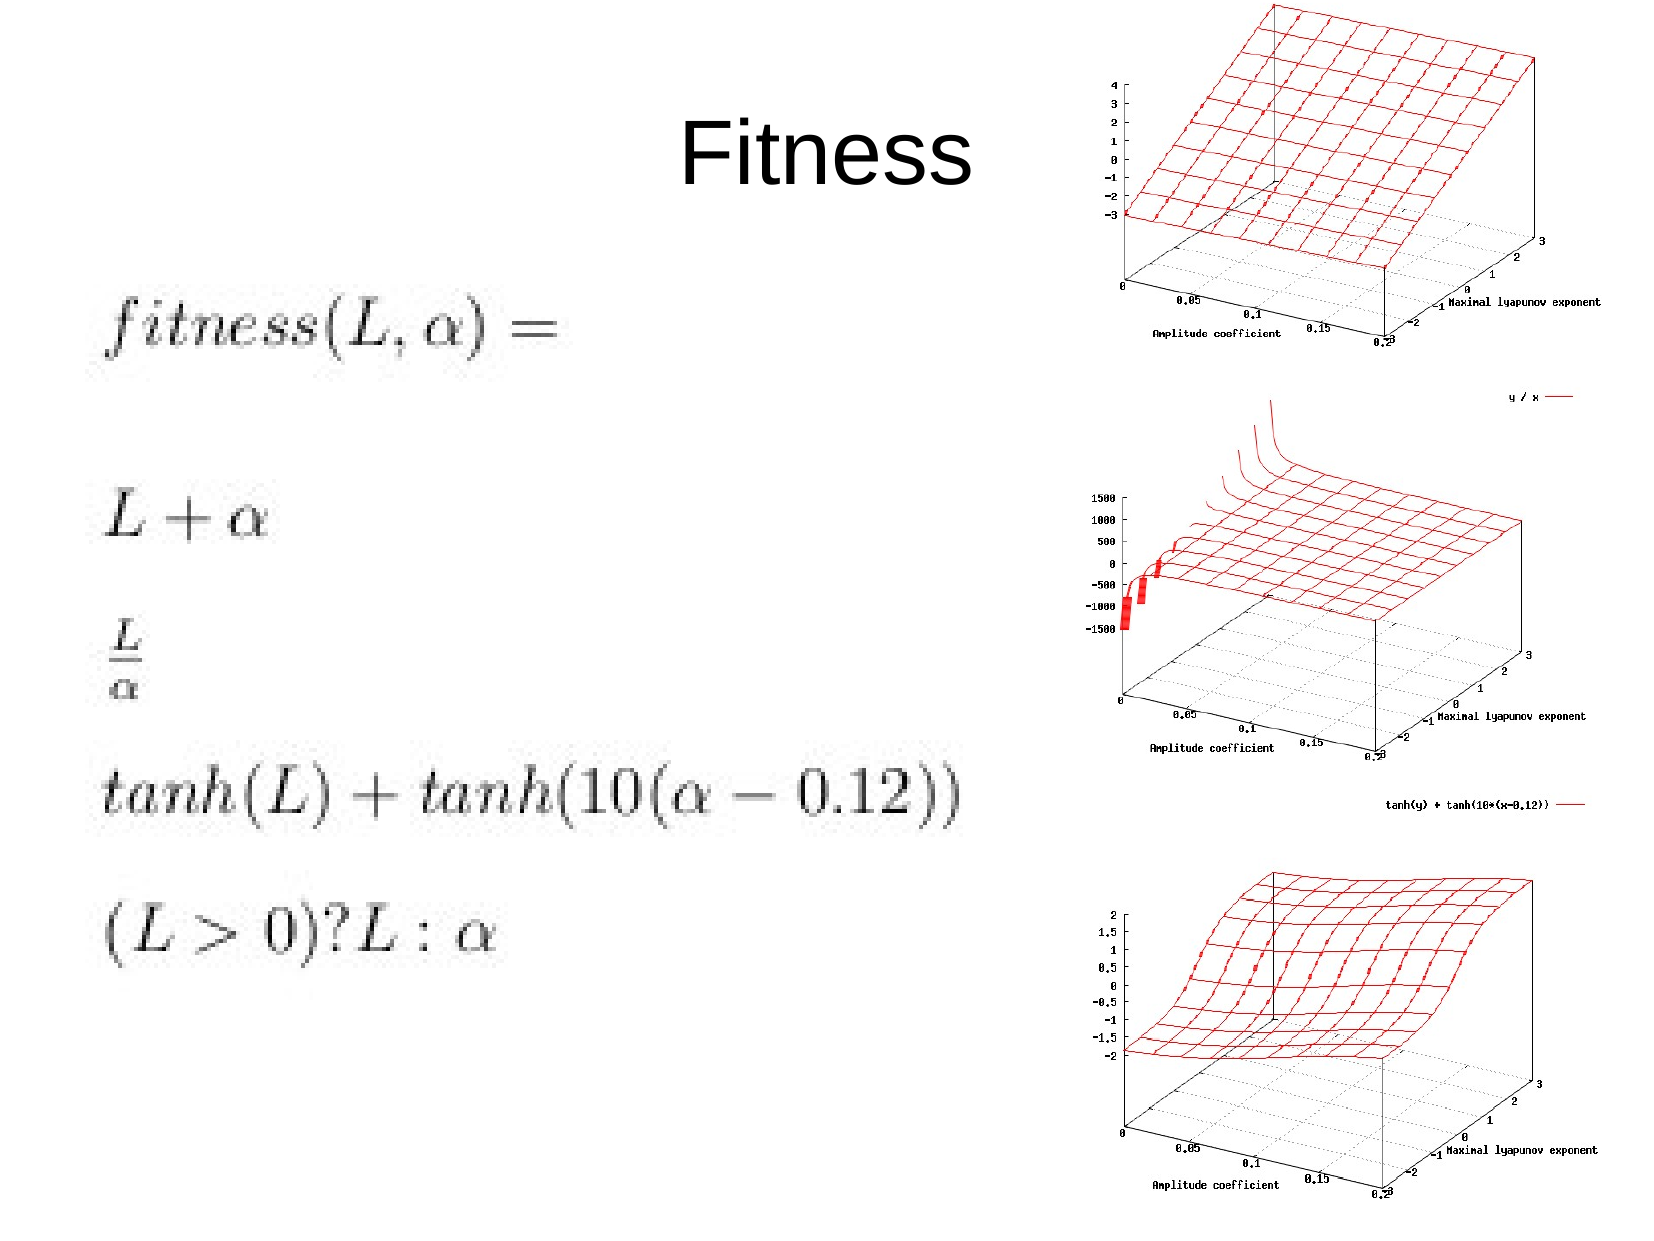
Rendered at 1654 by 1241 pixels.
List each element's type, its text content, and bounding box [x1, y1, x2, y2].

picture [53, 252, 1029, 1025]
picture [1050, 0, 1608, 1241]
title Fitness [82, 56, 1050, 250]
